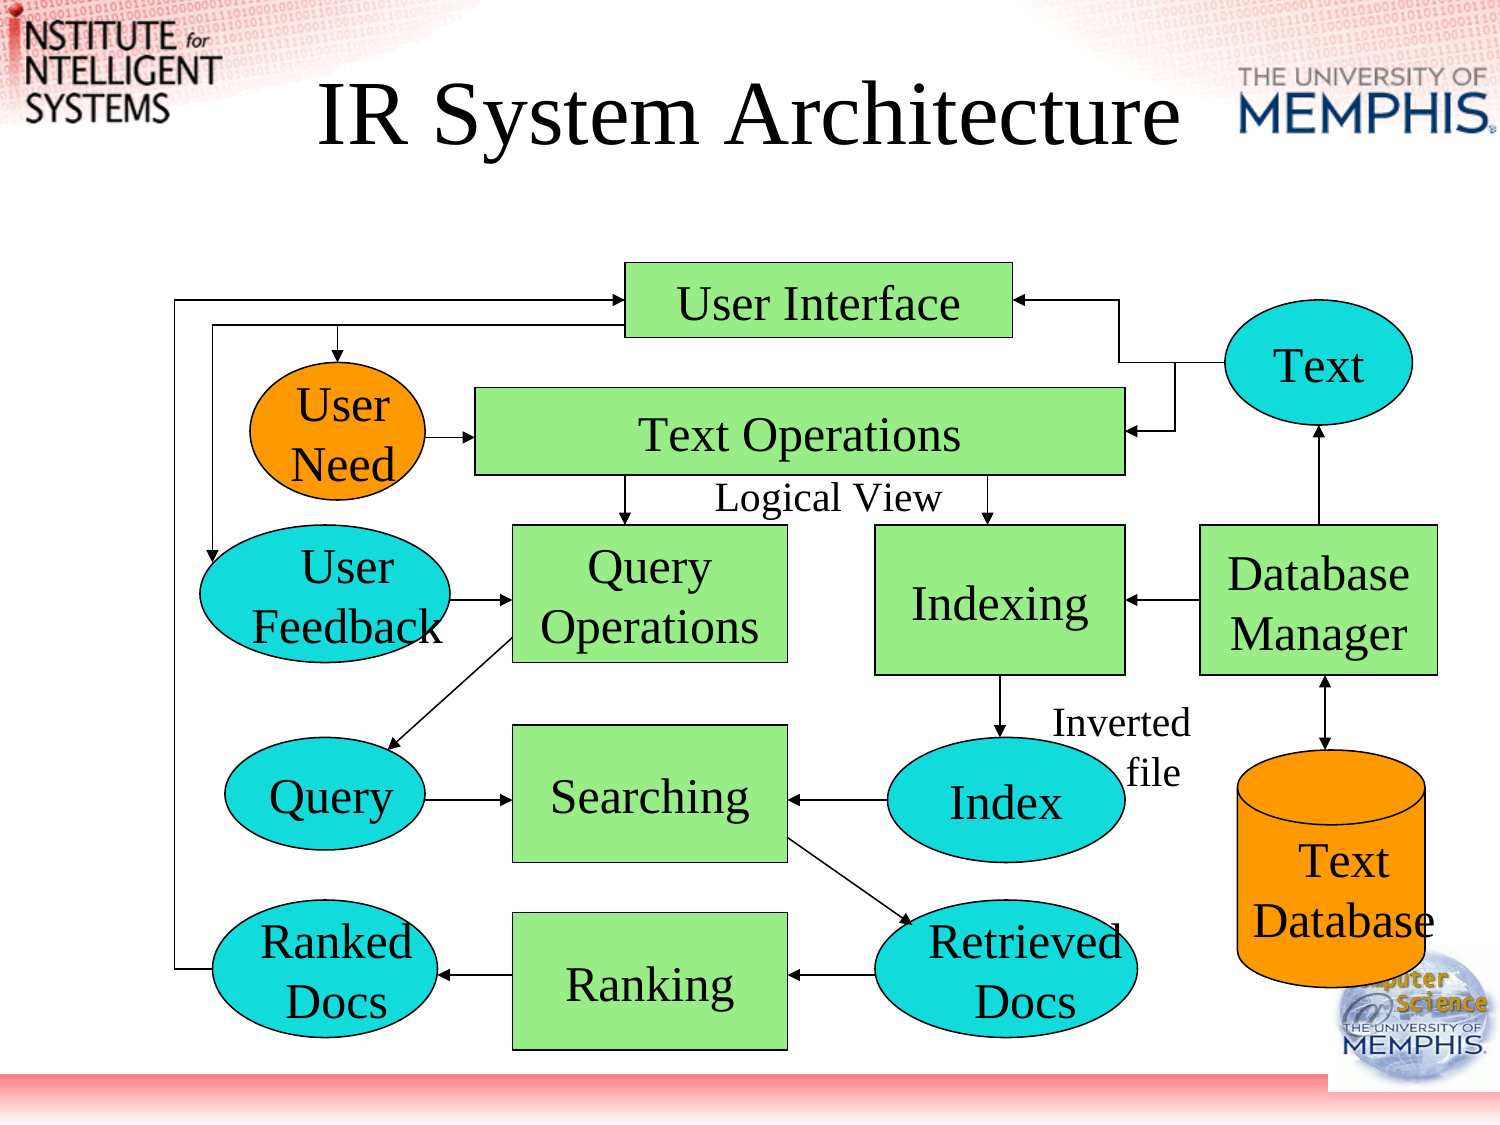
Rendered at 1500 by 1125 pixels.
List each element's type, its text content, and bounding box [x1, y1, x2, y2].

text_box Query Operations [512, 525, 788, 663]
text_box Text [1224, 299, 1413, 426]
text_box Logical View [699, 462, 959, 529]
text_box User Interface [624, 262, 1013, 338]
text_box Inverted file [1037, 687, 1207, 803]
picture [1328, 941, 1500, 1092]
text_box Query [224, 737, 426, 850]
text_box User Need [249, 362, 426, 501]
text_box Text Database [1237, 750, 1426, 988]
text_box User Feedback [199, 525, 451, 663]
text_box Index [887, 737, 1125, 863]
picture [1012, 0, 1500, 141]
text_box Retrieved Docs [874, 900, 1138, 1038]
text_box Text Operations [474, 387, 1125, 475]
picture [0, 0, 501, 132]
text_box Ranked Docs [212, 900, 438, 1038]
text_box Searching [512, 725, 788, 863]
text_box Indexing [874, 525, 1125, 676]
text_box Database Manager [1200, 525, 1438, 676]
text_box Ranking [512, 912, 788, 1051]
title IR System Architecture [75, 45, 1426, 233]
